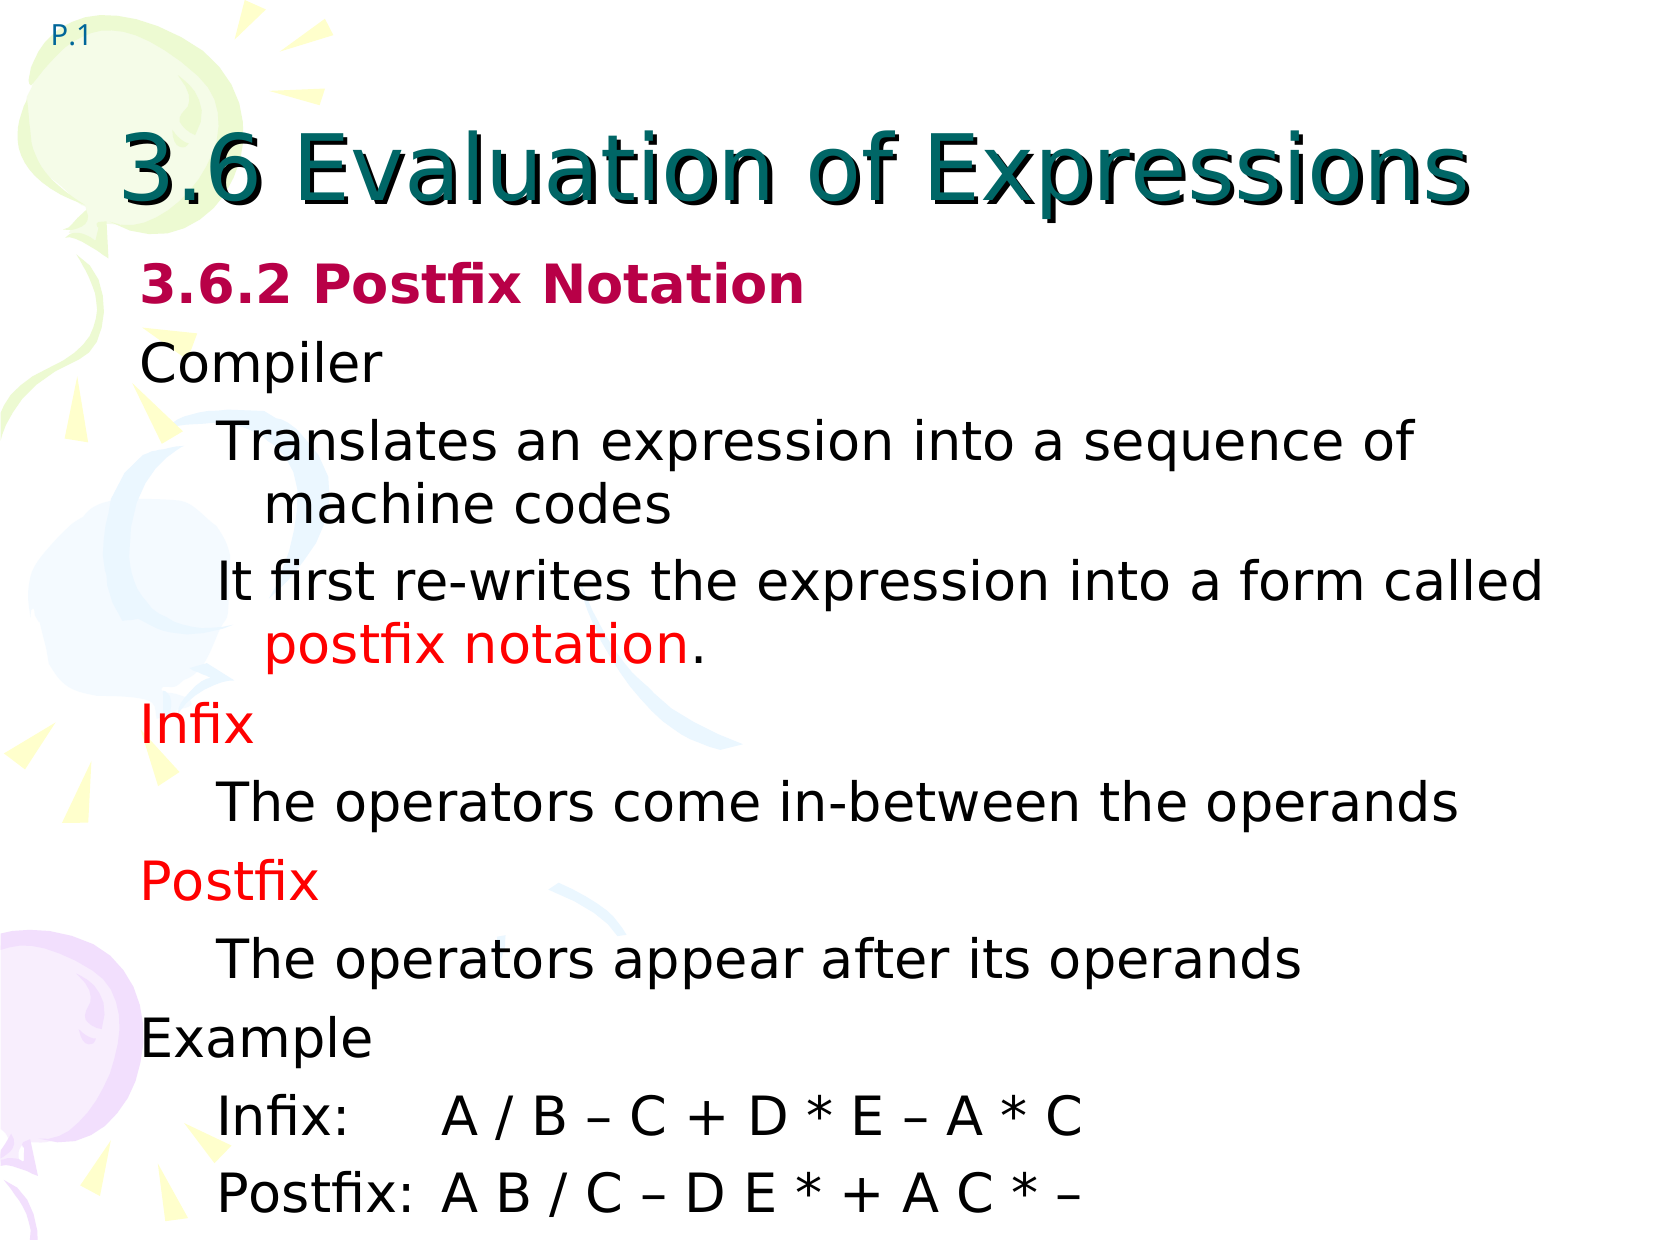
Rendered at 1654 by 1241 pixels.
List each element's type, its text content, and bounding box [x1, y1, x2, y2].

list 3.6.2 Postfix Notation Compiler Translates an expression into a sequence of machine codes It first re-writes the expression into a form called postfix notation. Infix The operators come in-between the operands Postfix The operators appear after its operands Example Infix: A / B – C + D * E – A * C Postfix: A B / C – D E * + A C * – [121, 252, 1565, 1226]
title 3.6 Evaluation of Expressions [55, 71, 1534, 271]
